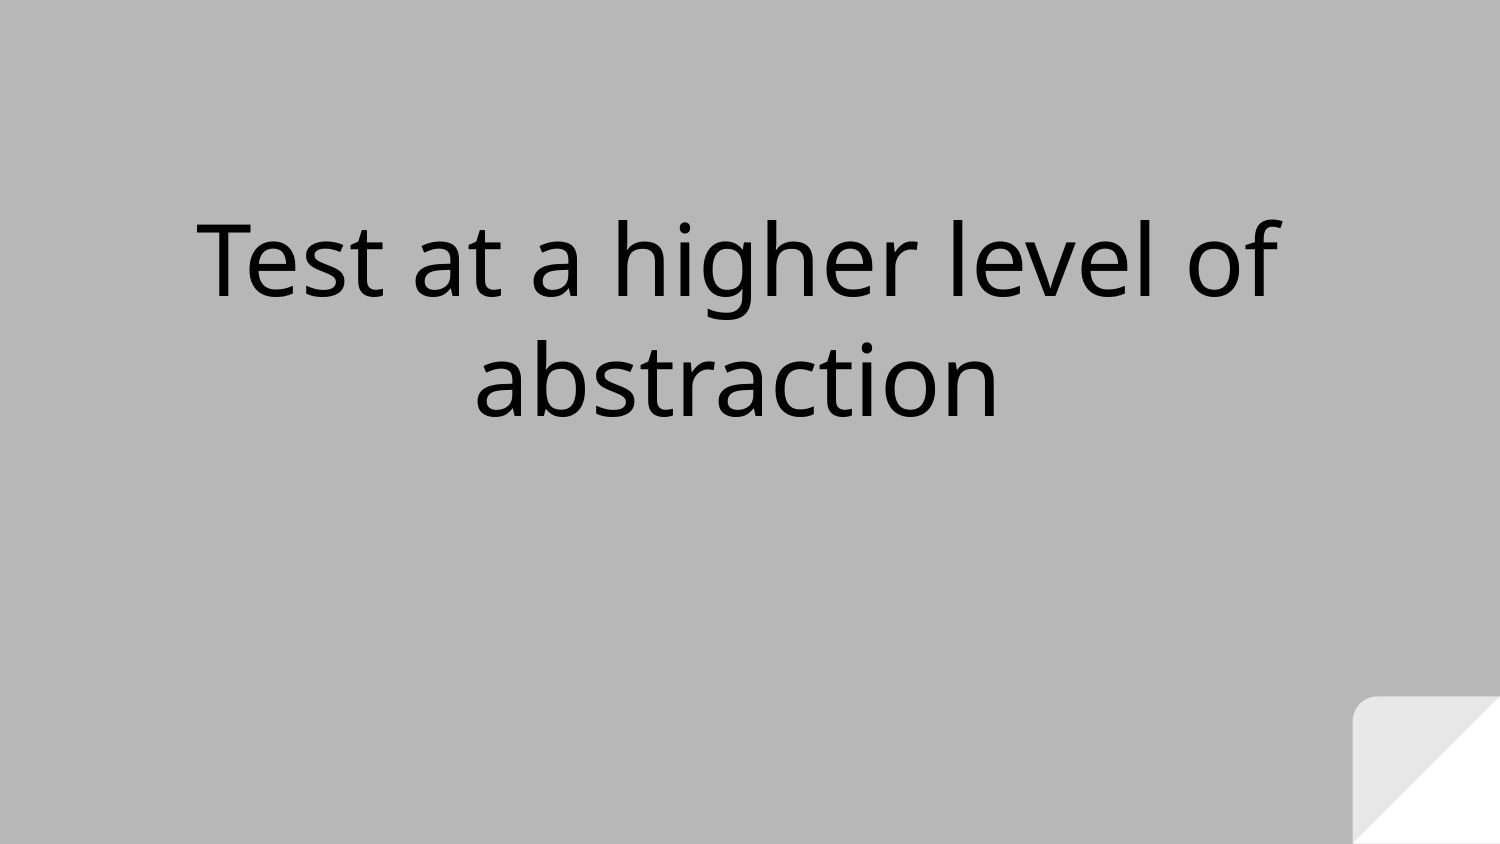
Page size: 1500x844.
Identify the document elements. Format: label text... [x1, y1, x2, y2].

title Test at a higher level of abstraction [64, 201, 1413, 452]
